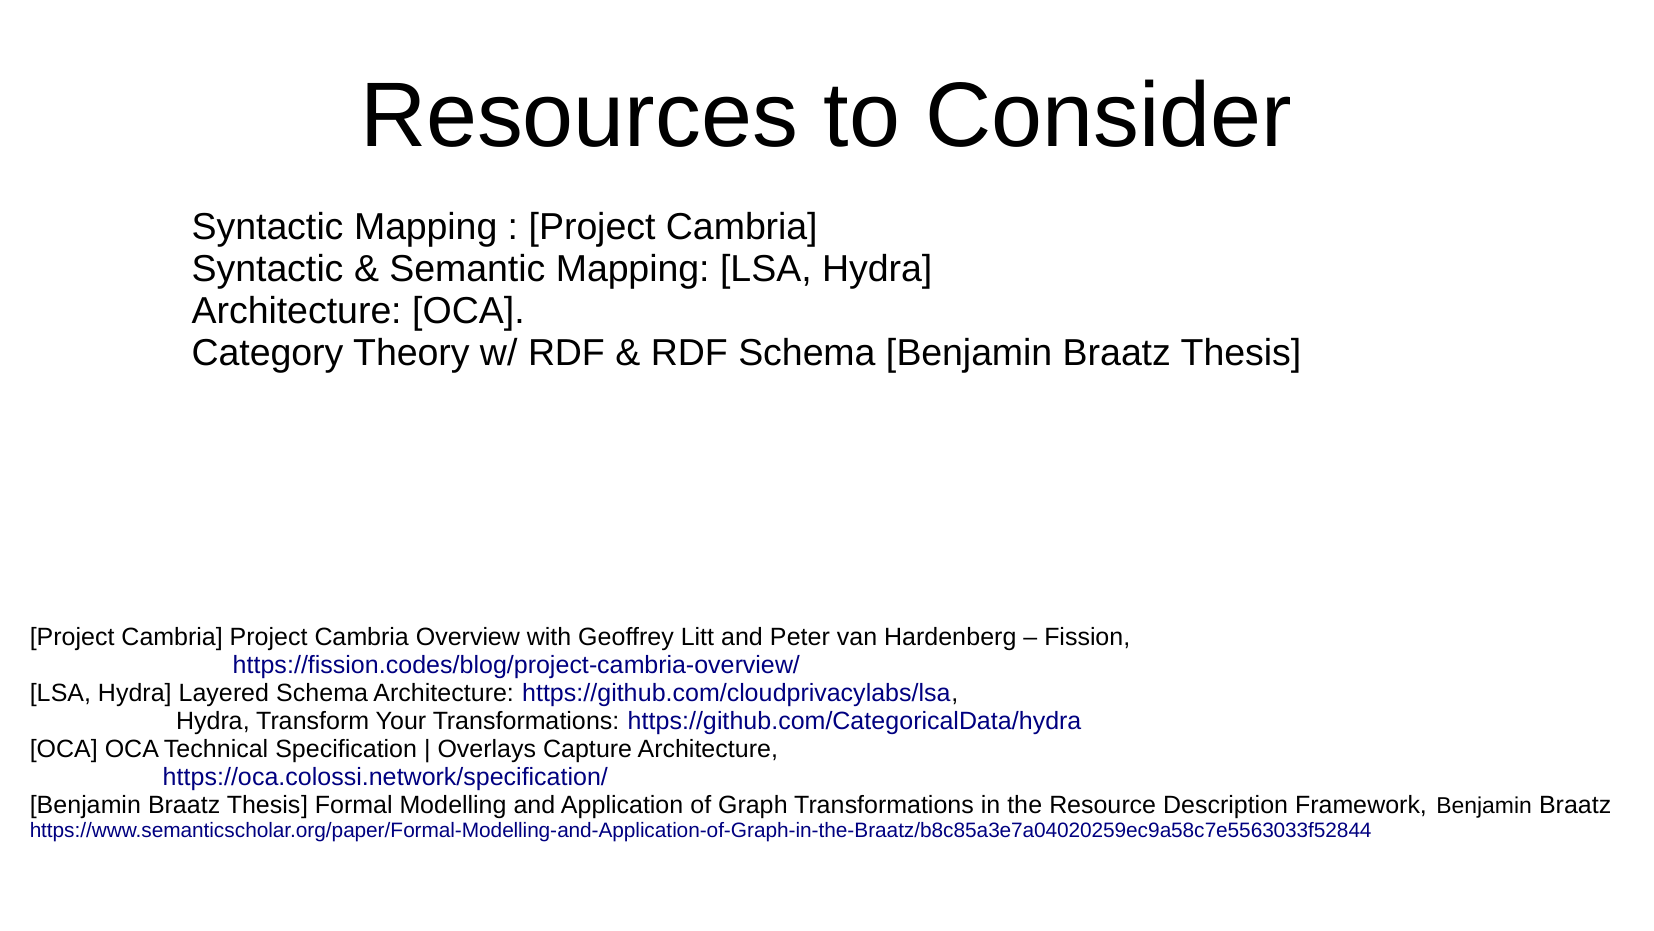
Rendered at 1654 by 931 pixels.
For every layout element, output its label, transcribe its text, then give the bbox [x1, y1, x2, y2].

text_box Syntactic Mapping : [Project Cambria] Syntactic & Semantic Mapping: [LSA, Hydra] Architecture: [OCA]. Category Theory w/ RDF & RDF Schema [Benjamin Braatz Thesis] [135, 198, 1317, 466]
text_box [Project Cambria] Project Cambria Overview with Geoffrey Litt and Peter van Hardenberg – Fission, https://fission.codes/blog/project-cambria-overview/ [LSA, Hydra] Layered Schema Architecture: https://github.com/cloudprivacylabs/lsa, Hydra, Transform Your Transformations: https://github.com/CategoricalData/hydra [OCA] OCA Technical Specification | Overlays Capture Architecture, https://oca.colossi.network/specification/ [Benjamin Braatz Thesis] Formal Modelling and Application of Graph Transformations in the Resource Description Framework, Benjamin Braatz https://www.semanticscholar.org/paper/Formal-Modelling-and-Application-of-Graph-in-the-Braatz/b8c85a3e7a04020259ec9a58c7e5563033f52844 [15, 615, 1627, 878]
title Resources to Consider [82, 37, 1571, 193]
